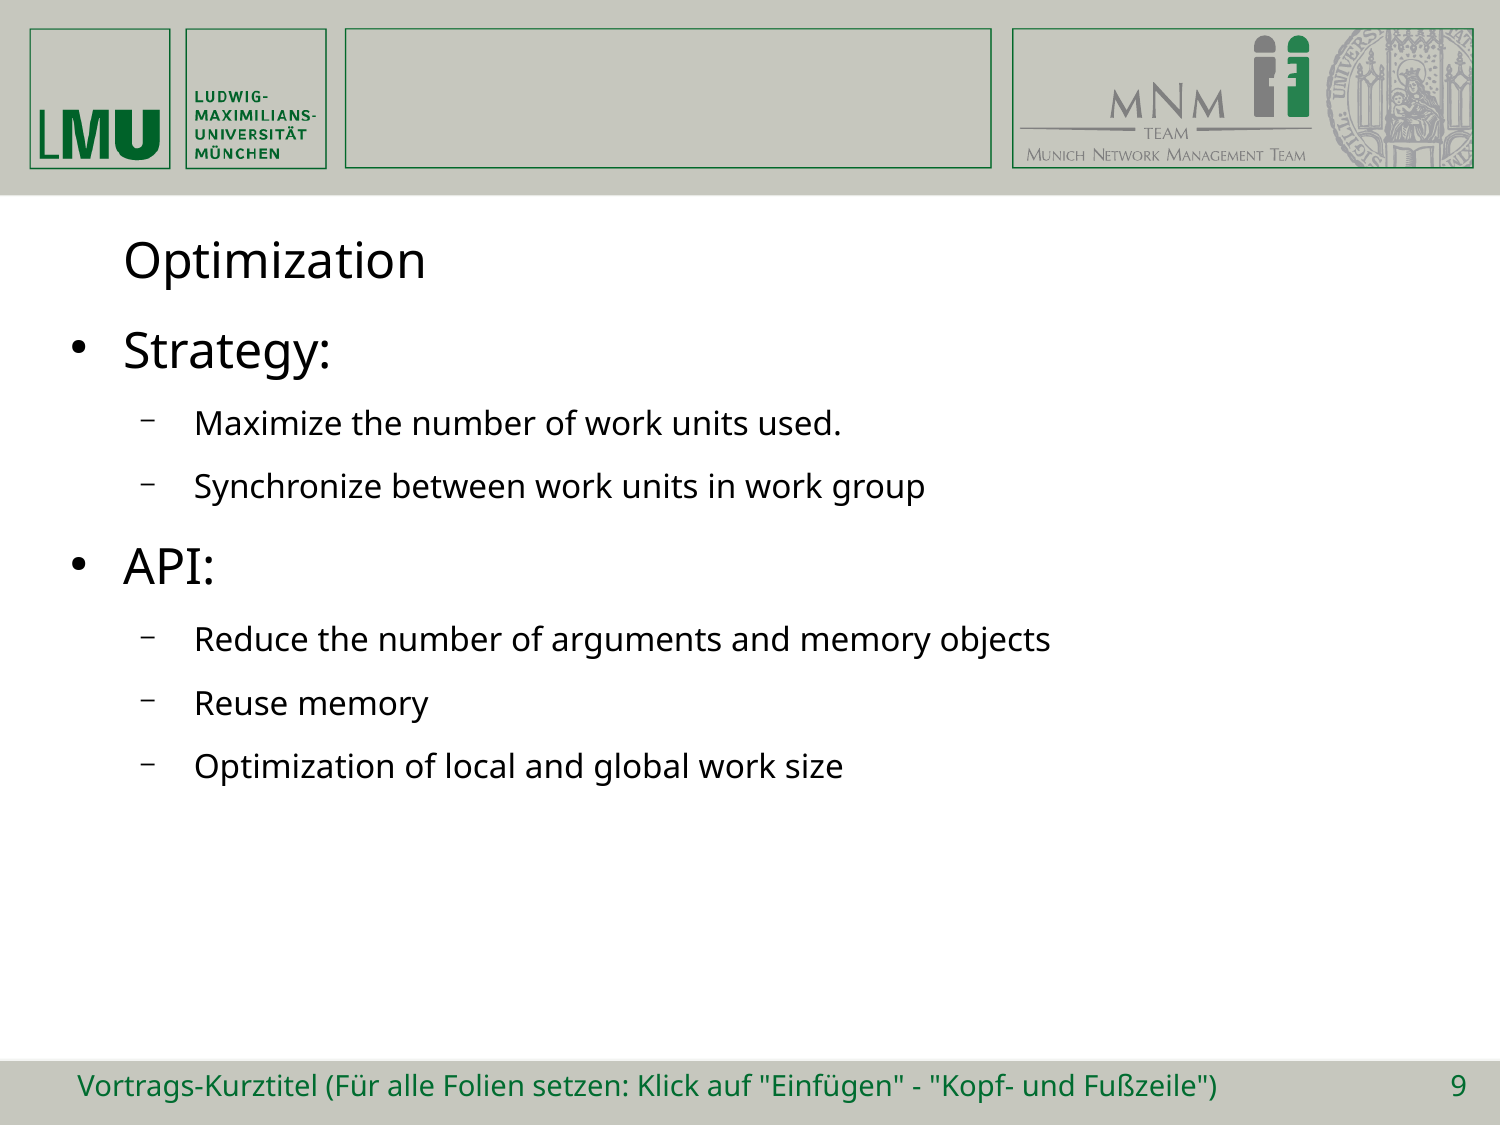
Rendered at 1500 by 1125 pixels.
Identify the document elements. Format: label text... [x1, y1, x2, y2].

list Optimization Strategy: Maximize the number of work units used. Synchronize between work units in work group API: Reduce the number of arguments and memory objects Reuse memory Optimization of local and global work size [37, 221, 1459, 1025]
title [339, 101, 987, 177]
picture [0, 0, 1500, 196]
slide_number <number> [1352, 1059, 1483, 1108]
picture [0, 1059, 1500, 1125]
footer Vortrags-Kurztitel (Für alle Folien setzen: Klick auf "Einfügen" - "Kopf- und Fußzeile") [62, 1059, 1331, 1108]
